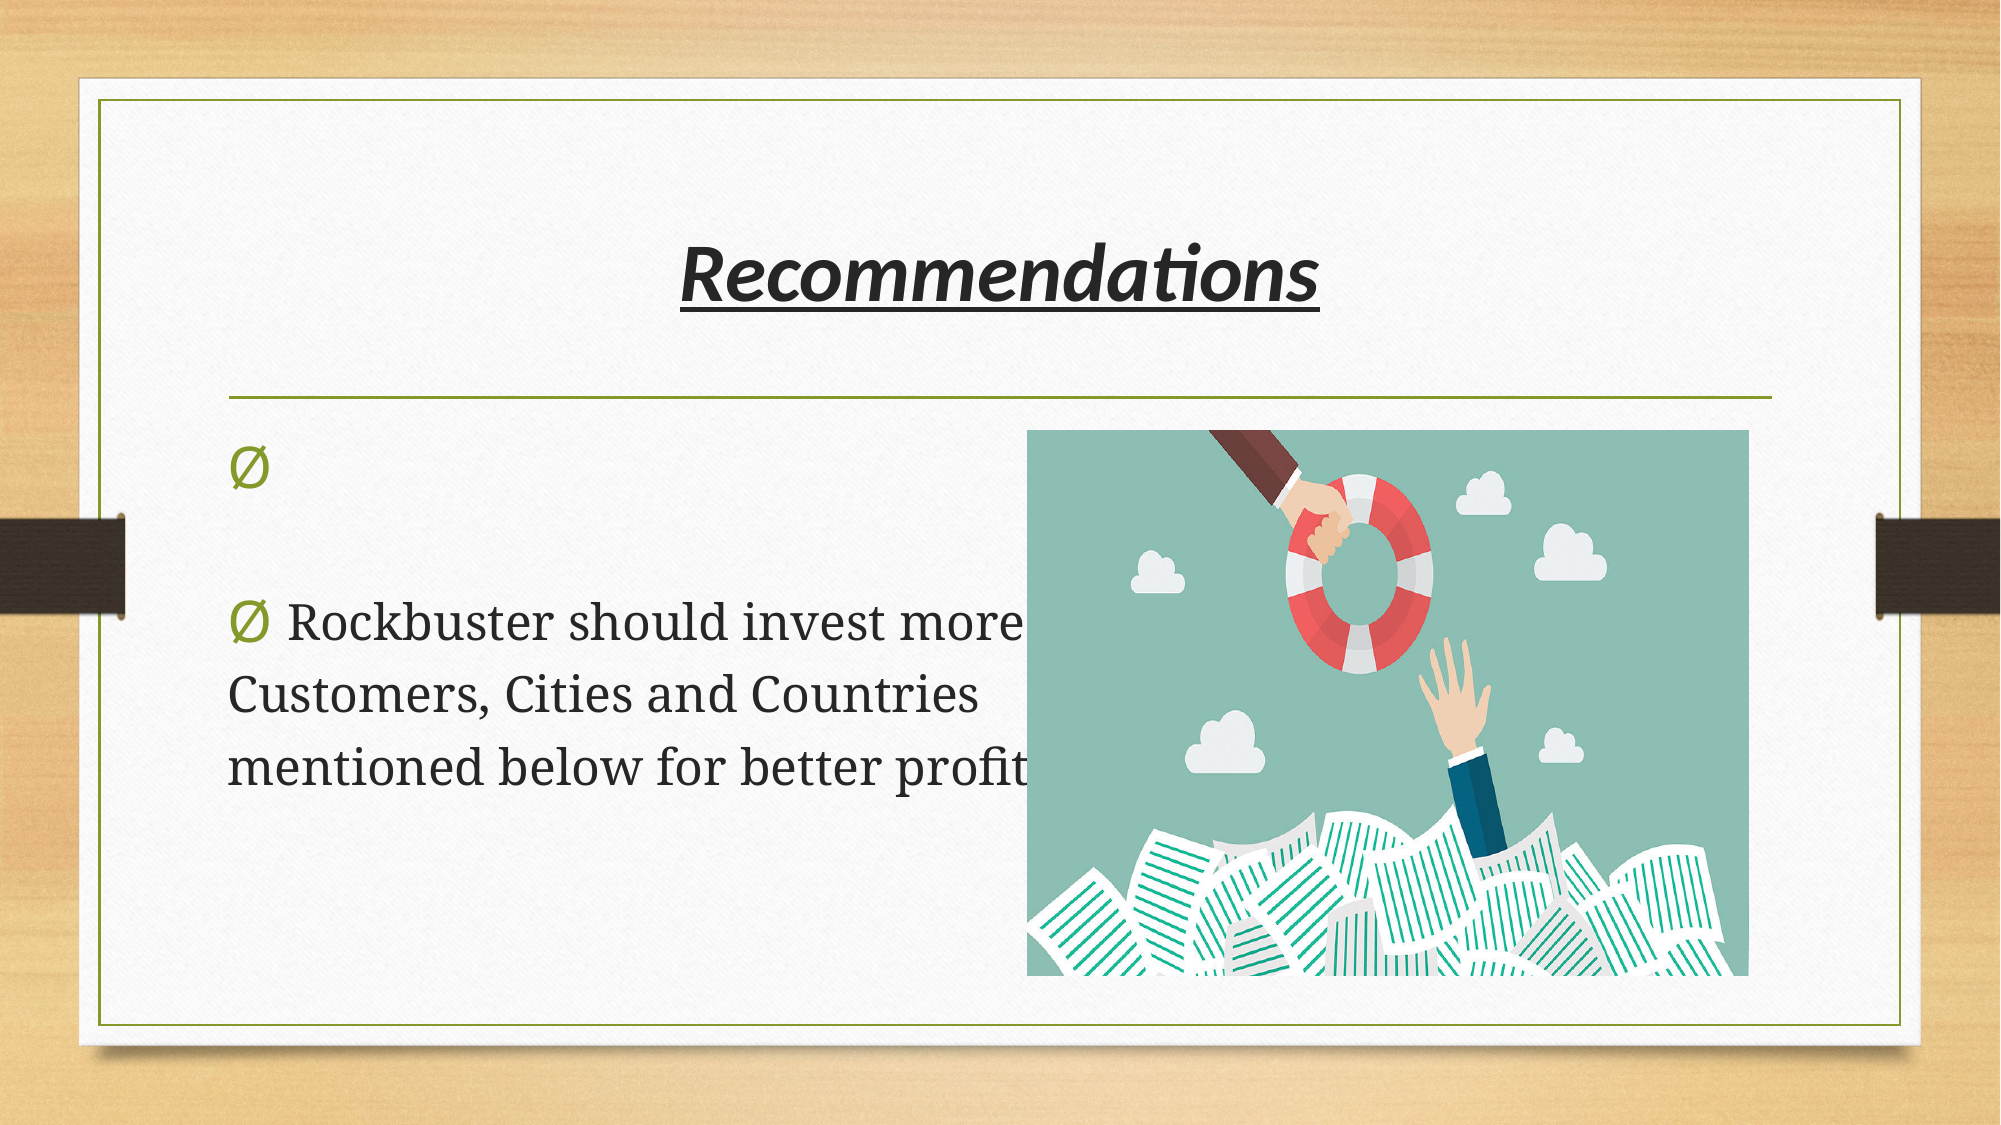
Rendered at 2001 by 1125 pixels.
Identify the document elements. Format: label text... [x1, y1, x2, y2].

list Rockbuster should invest more in the Customers, Cities and Countries mentioned below for better profit. [212, 419, 1788, 964]
picture [1027, 430, 1749, 976]
title Recommendations [212, 161, 1788, 376]
